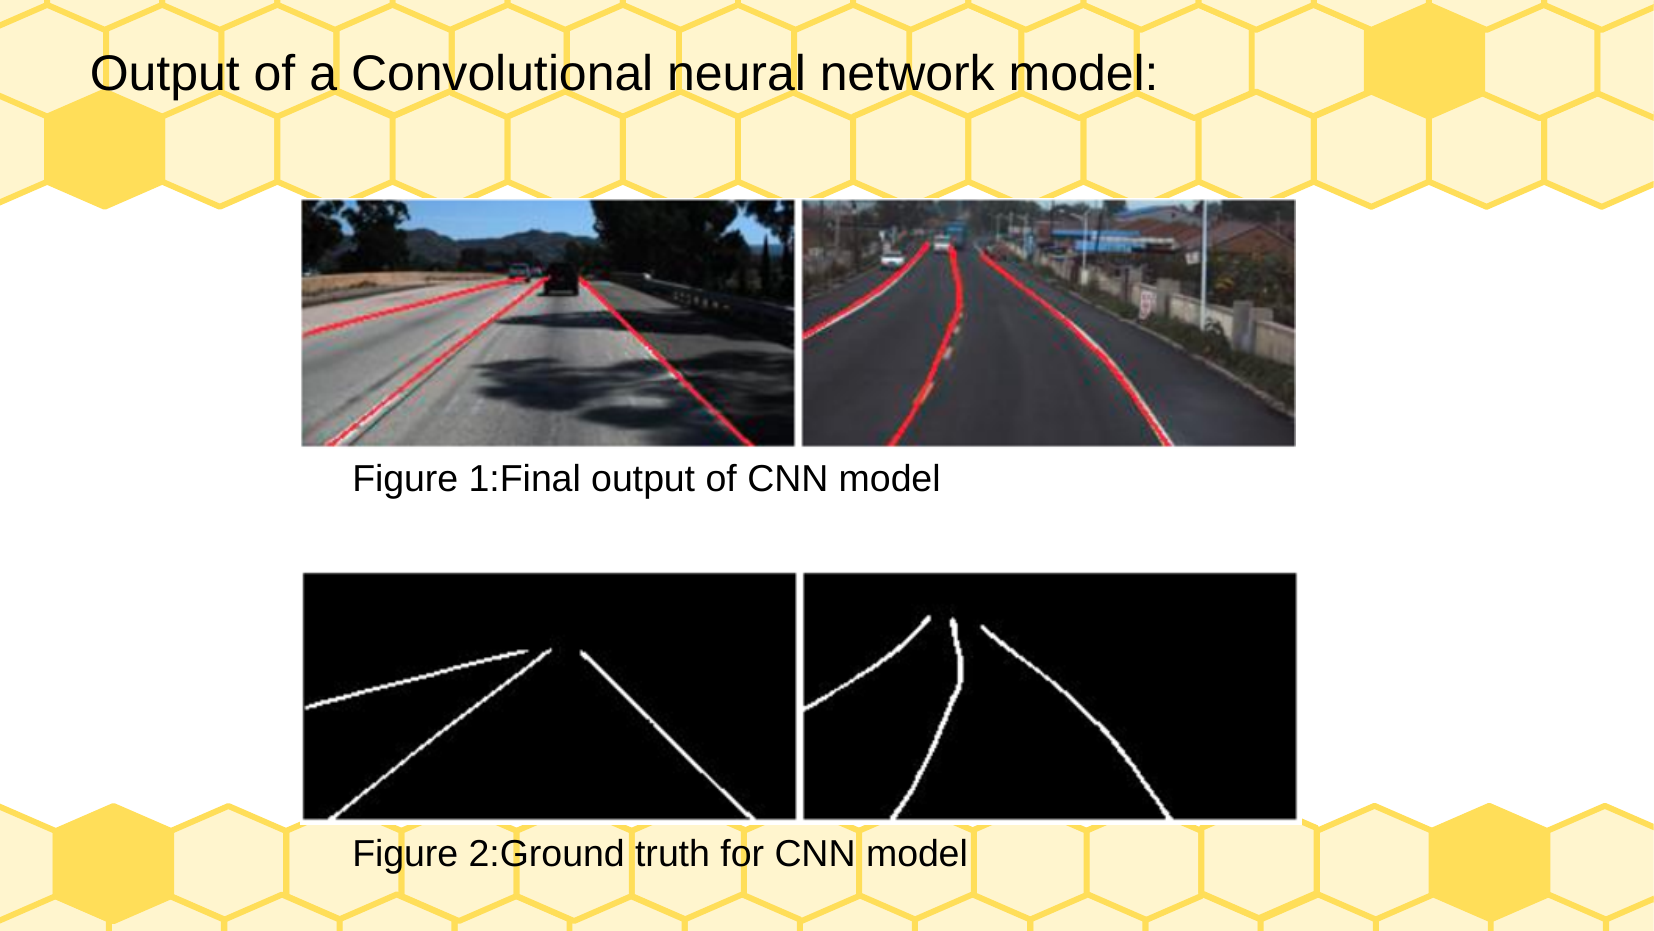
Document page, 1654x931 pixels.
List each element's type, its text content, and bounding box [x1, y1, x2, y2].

text_box Figure 1:Final output of CNN model [337, 450, 1238, 507]
text_box Output of a Convolutional neural network model: [75, 37, 1276, 164]
picture [300, 570, 1302, 826]
picture [300, 198, 1296, 451]
text_box Figure 2:Ground truth for CNN model [337, 825, 1238, 882]
